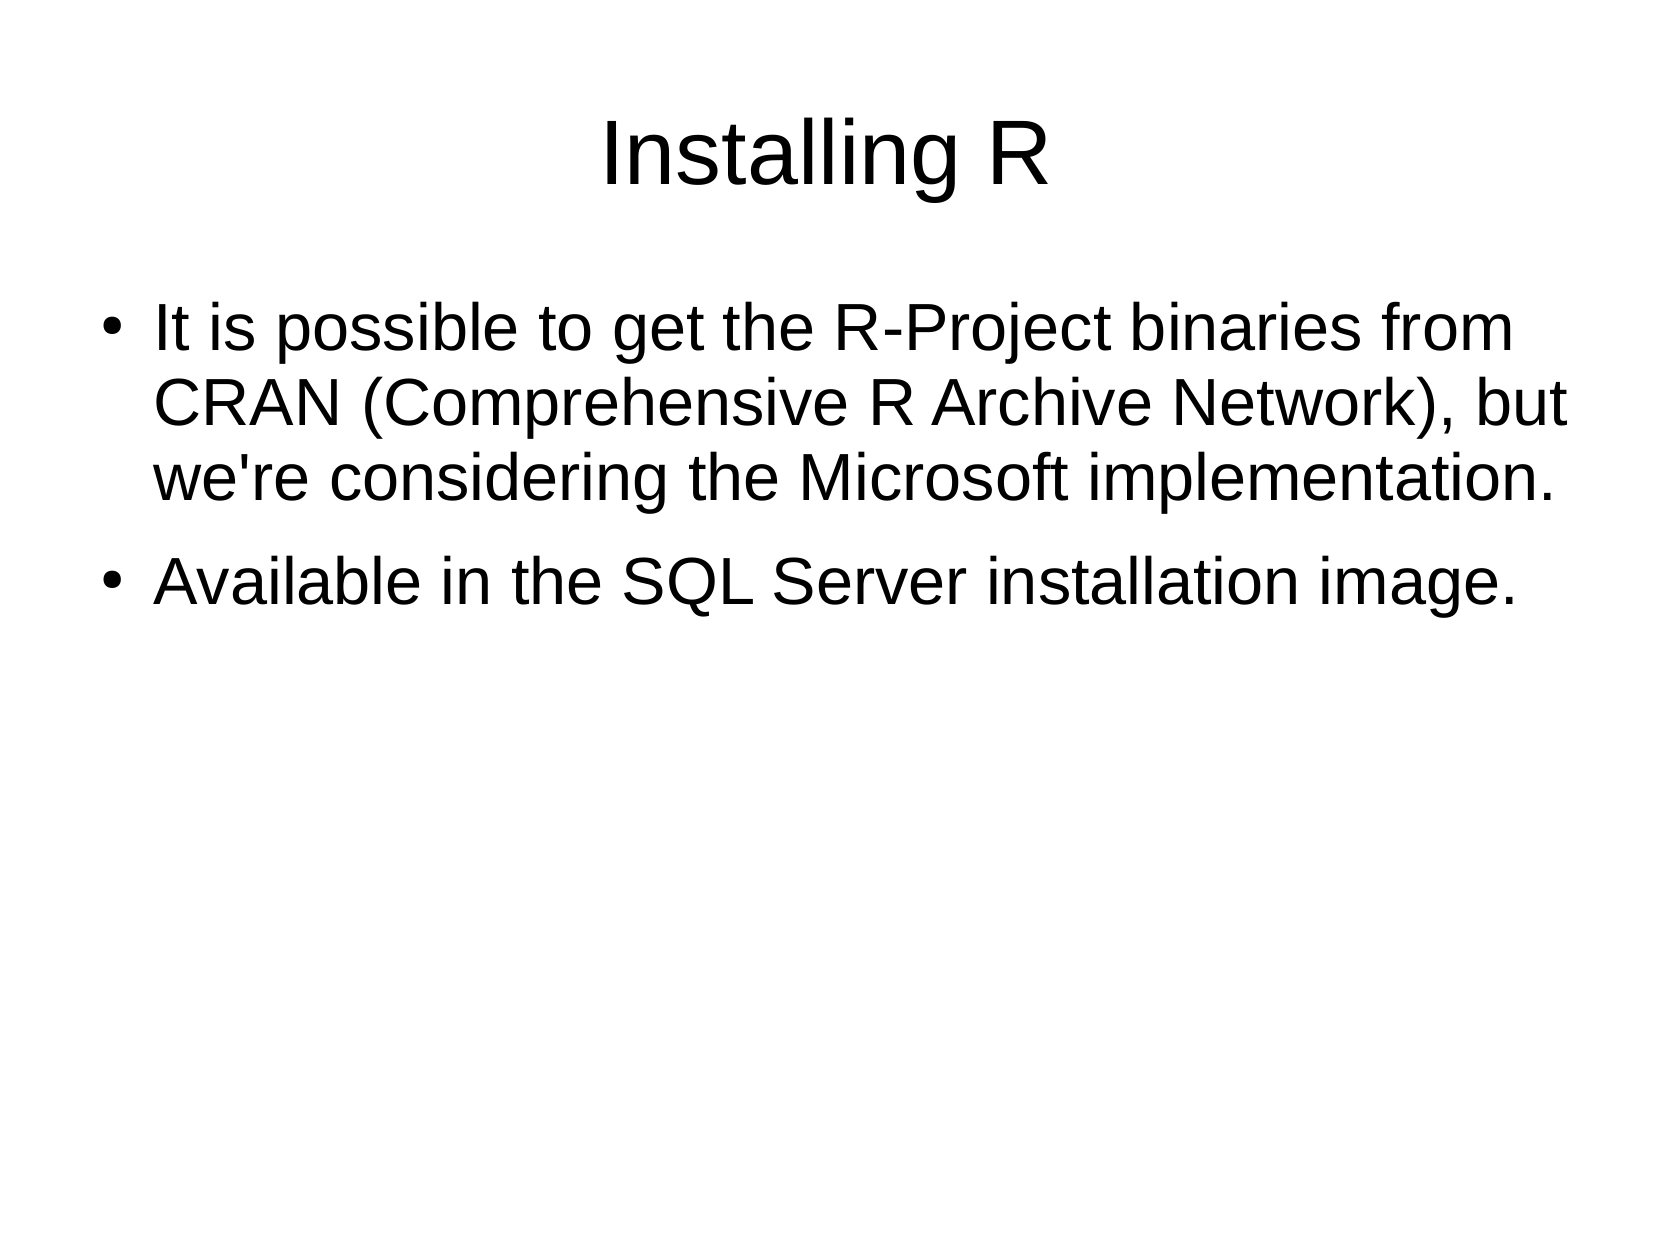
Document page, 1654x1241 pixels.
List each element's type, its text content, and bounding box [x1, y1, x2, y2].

title Installing R [82, 49, 1571, 257]
list It is possible to get the R-Project binaries from CRAN (Comprehensive R Archive Network), but we're considering the Microsoft implementation. Available in the SQL Server installation image. [82, 290, 1571, 1010]
